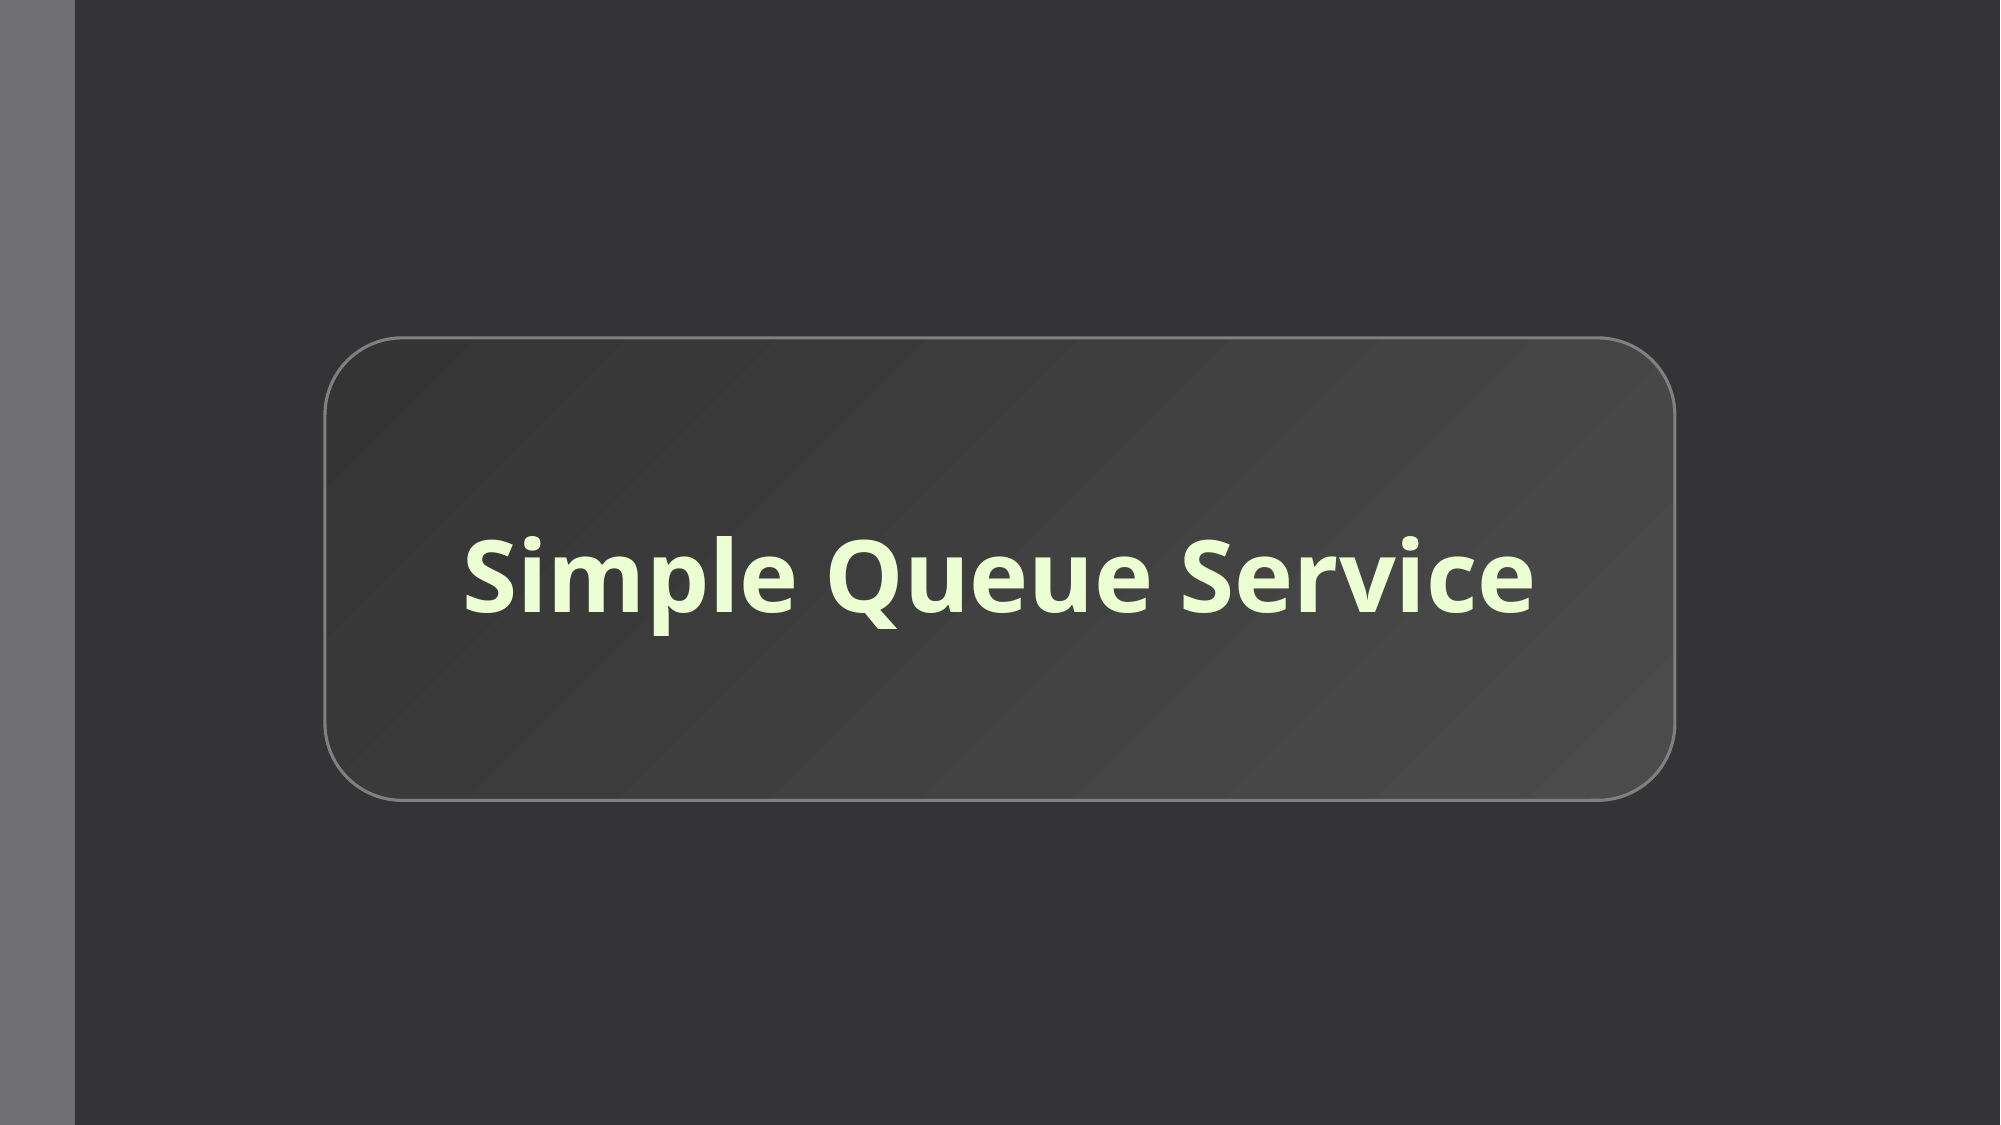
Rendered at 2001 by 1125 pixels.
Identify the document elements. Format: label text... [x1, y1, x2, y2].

text_box Simple Queue Service [324, 337, 1675, 801]
